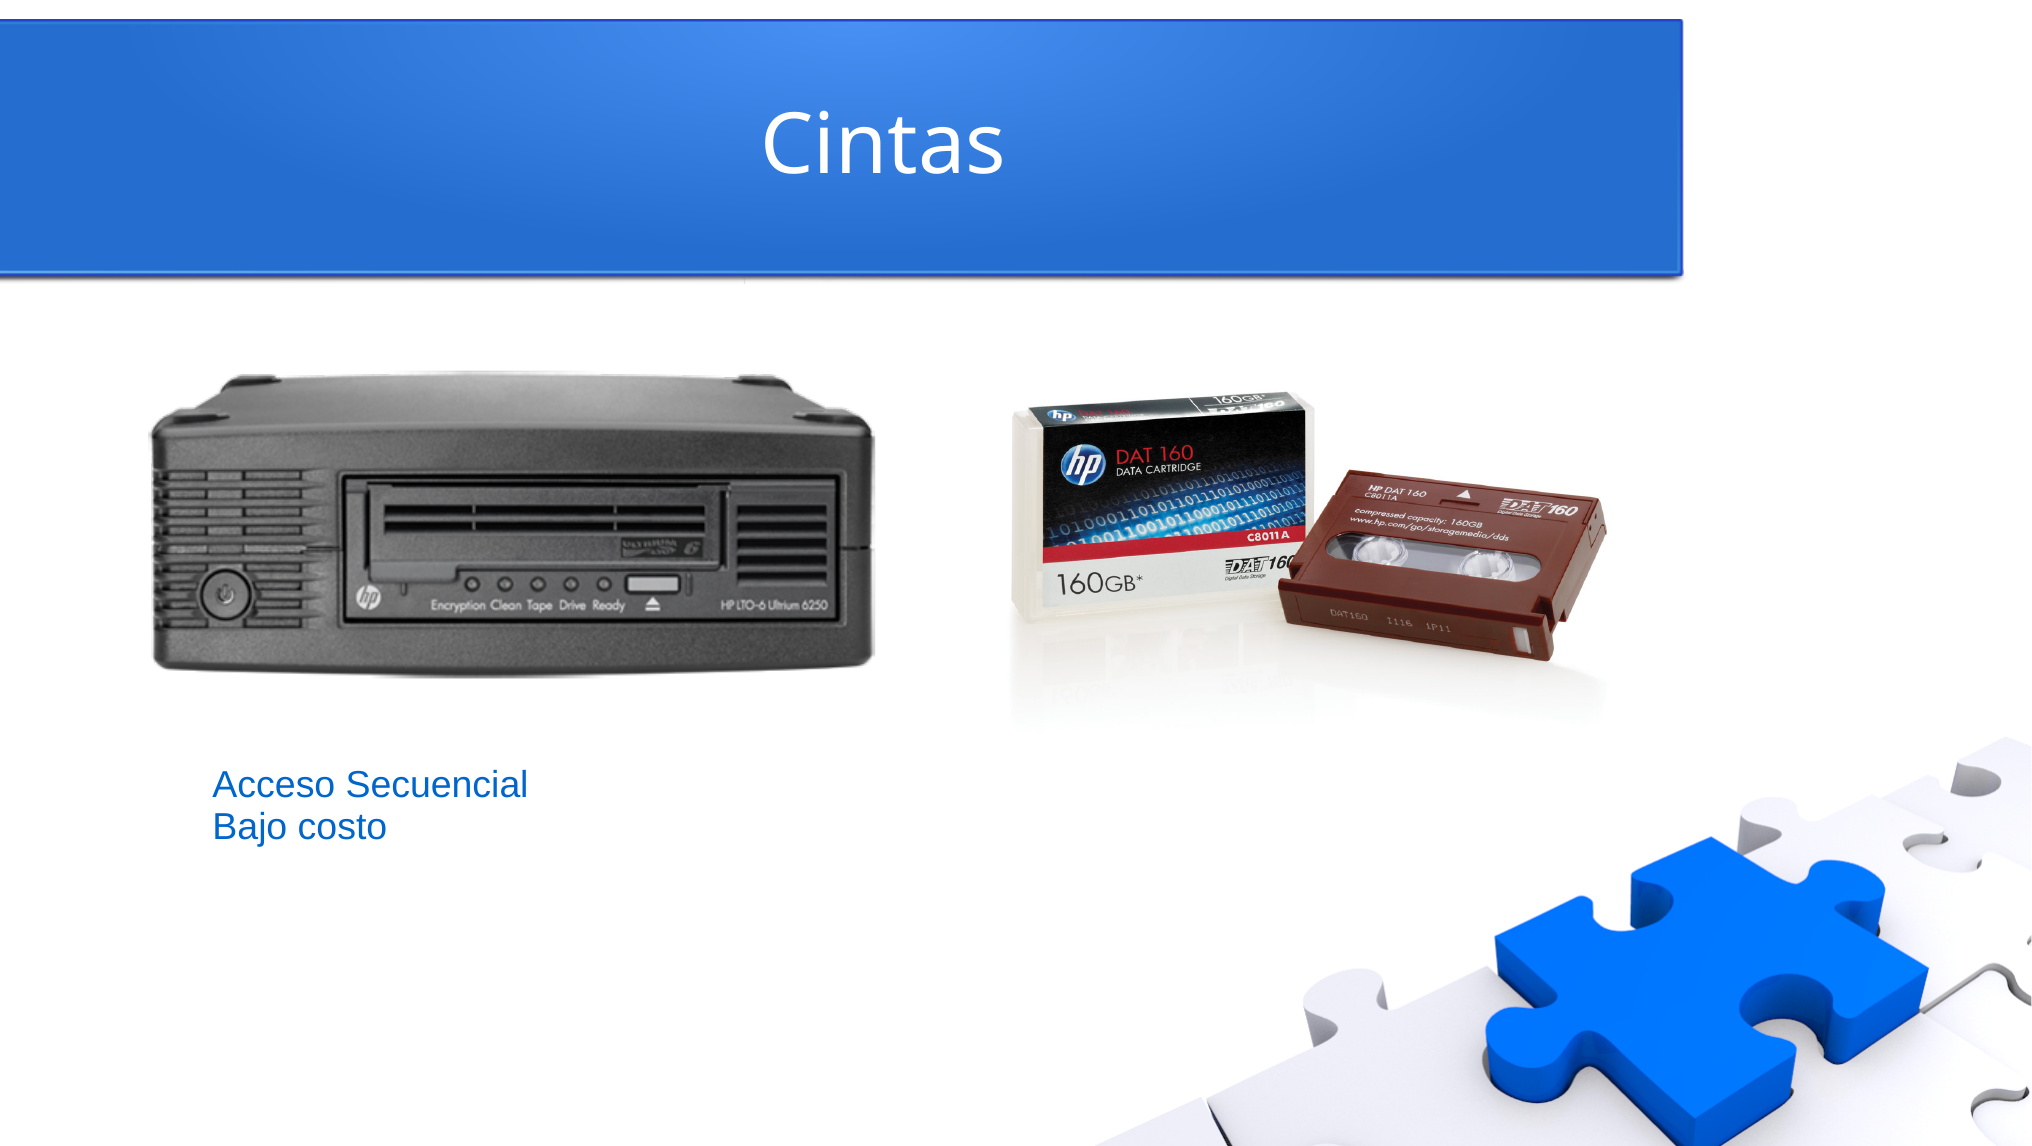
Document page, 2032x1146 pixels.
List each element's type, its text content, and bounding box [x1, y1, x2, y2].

title Cintas [101, 45, 1666, 237]
text_box Acceso Secuencial Bajo costo [197, 755, 544, 897]
picture [0, 19, 1689, 804]
picture [952, 354, 2032, 1146]
